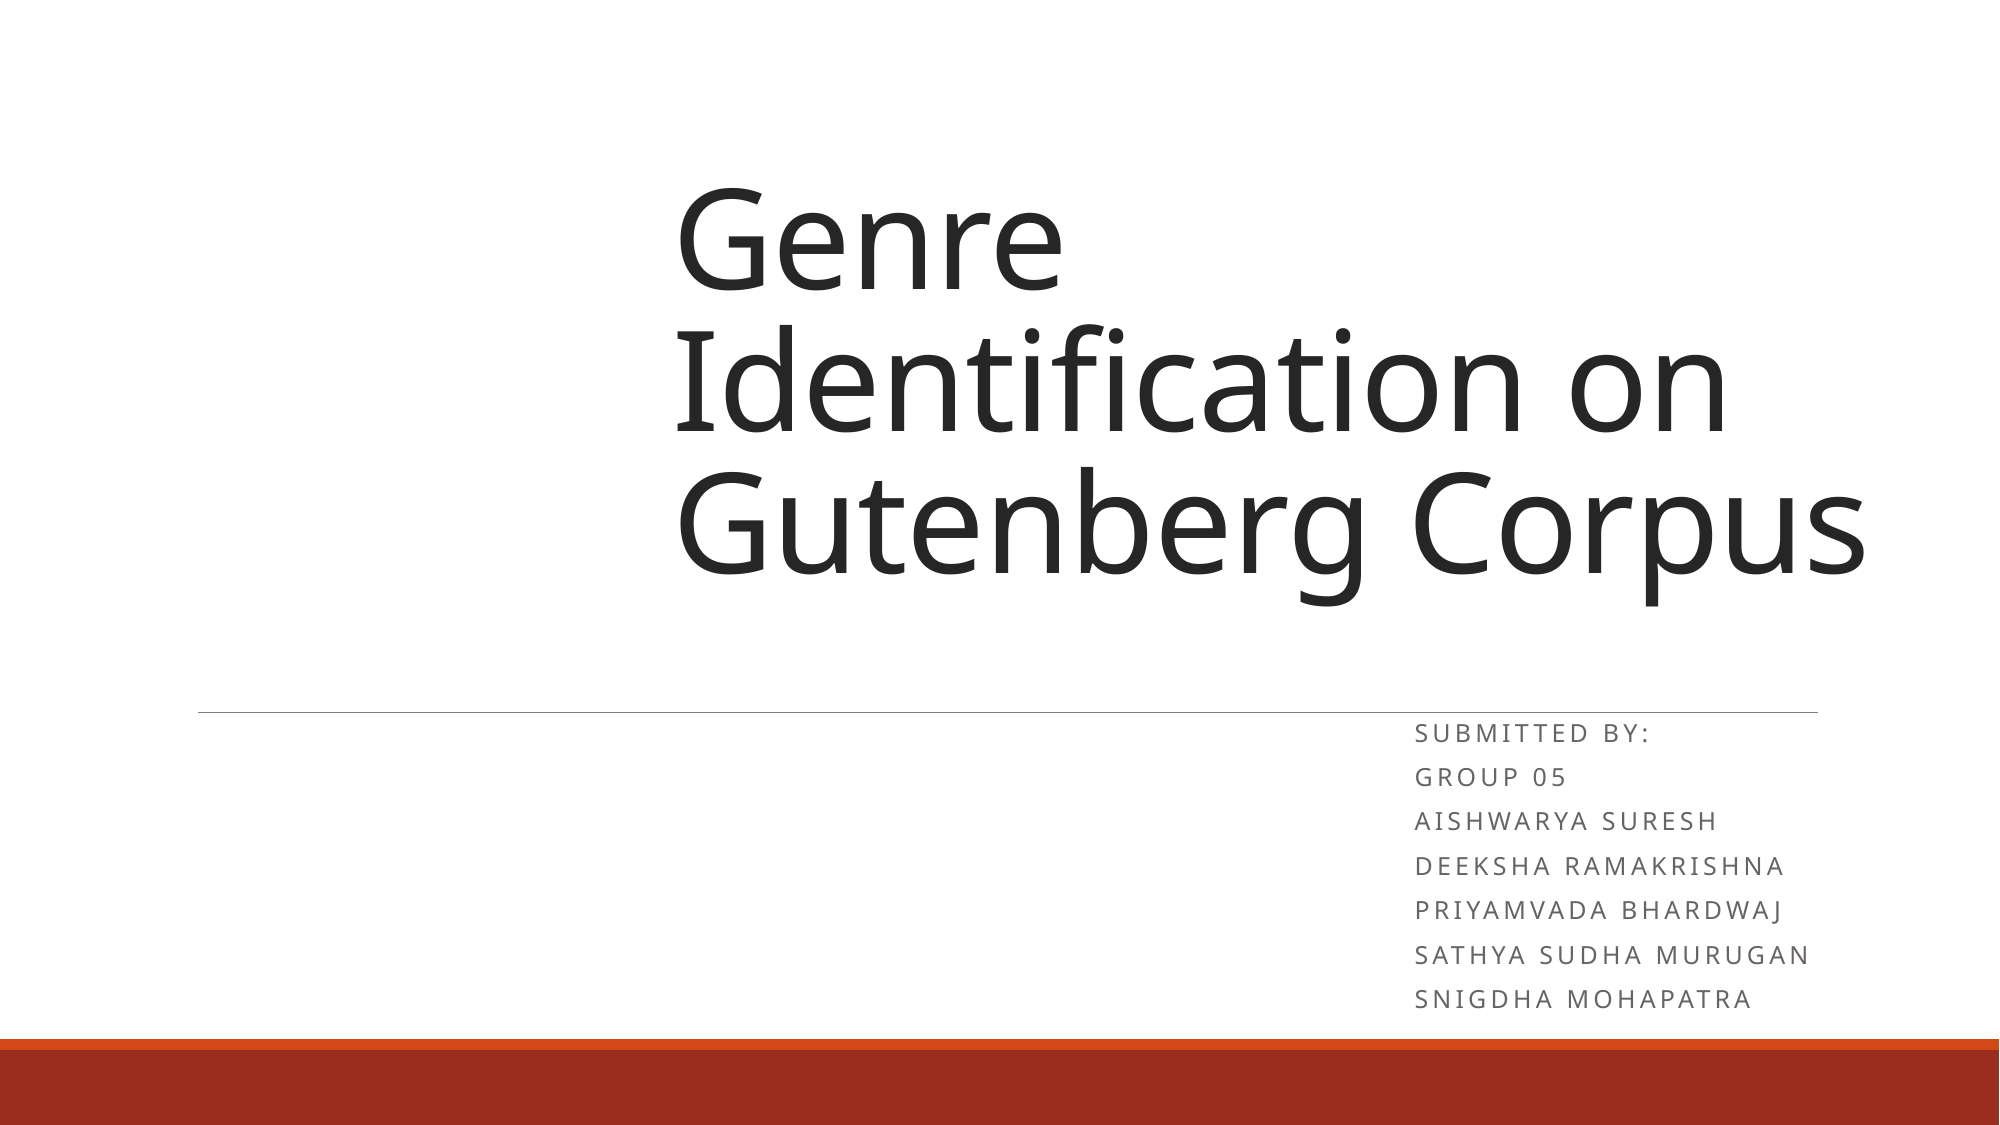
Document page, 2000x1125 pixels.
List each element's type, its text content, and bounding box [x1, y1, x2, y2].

subtitle Submitted by: Group 05 Aishwarya Suresh Deeksha Ramakrishna Priyamvada Bhardwaj Sathya Sudha Murugan Snigdha Mohapatra [1399, 719, 1911, 1057]
title Genre Identification on Gutenberg Corpus [657, 125, 1893, 610]
